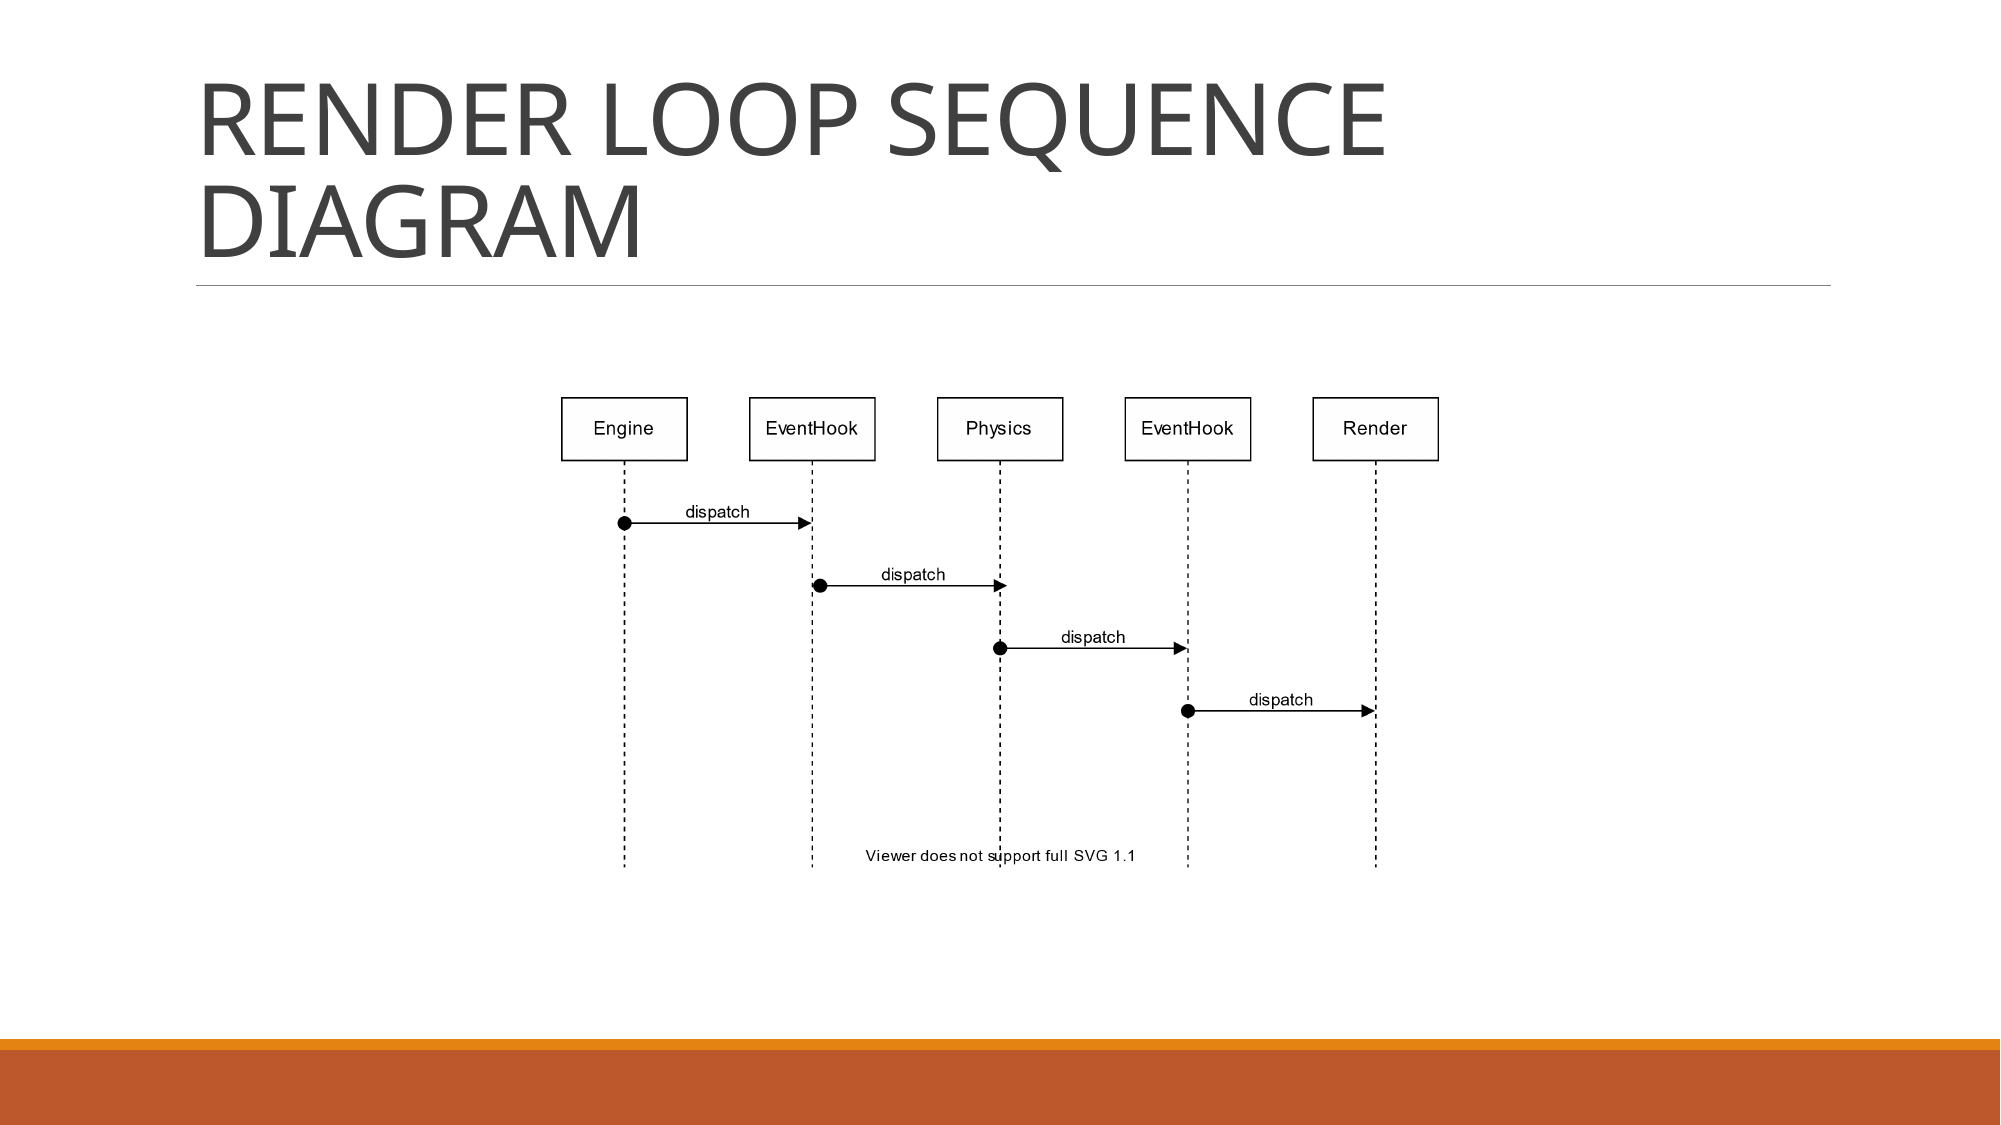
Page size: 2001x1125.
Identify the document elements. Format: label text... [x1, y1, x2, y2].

picture [561, 397, 1439, 868]
title RENDER LOOP SEQUENCE DIAGRAM [180, 47, 1830, 285]
